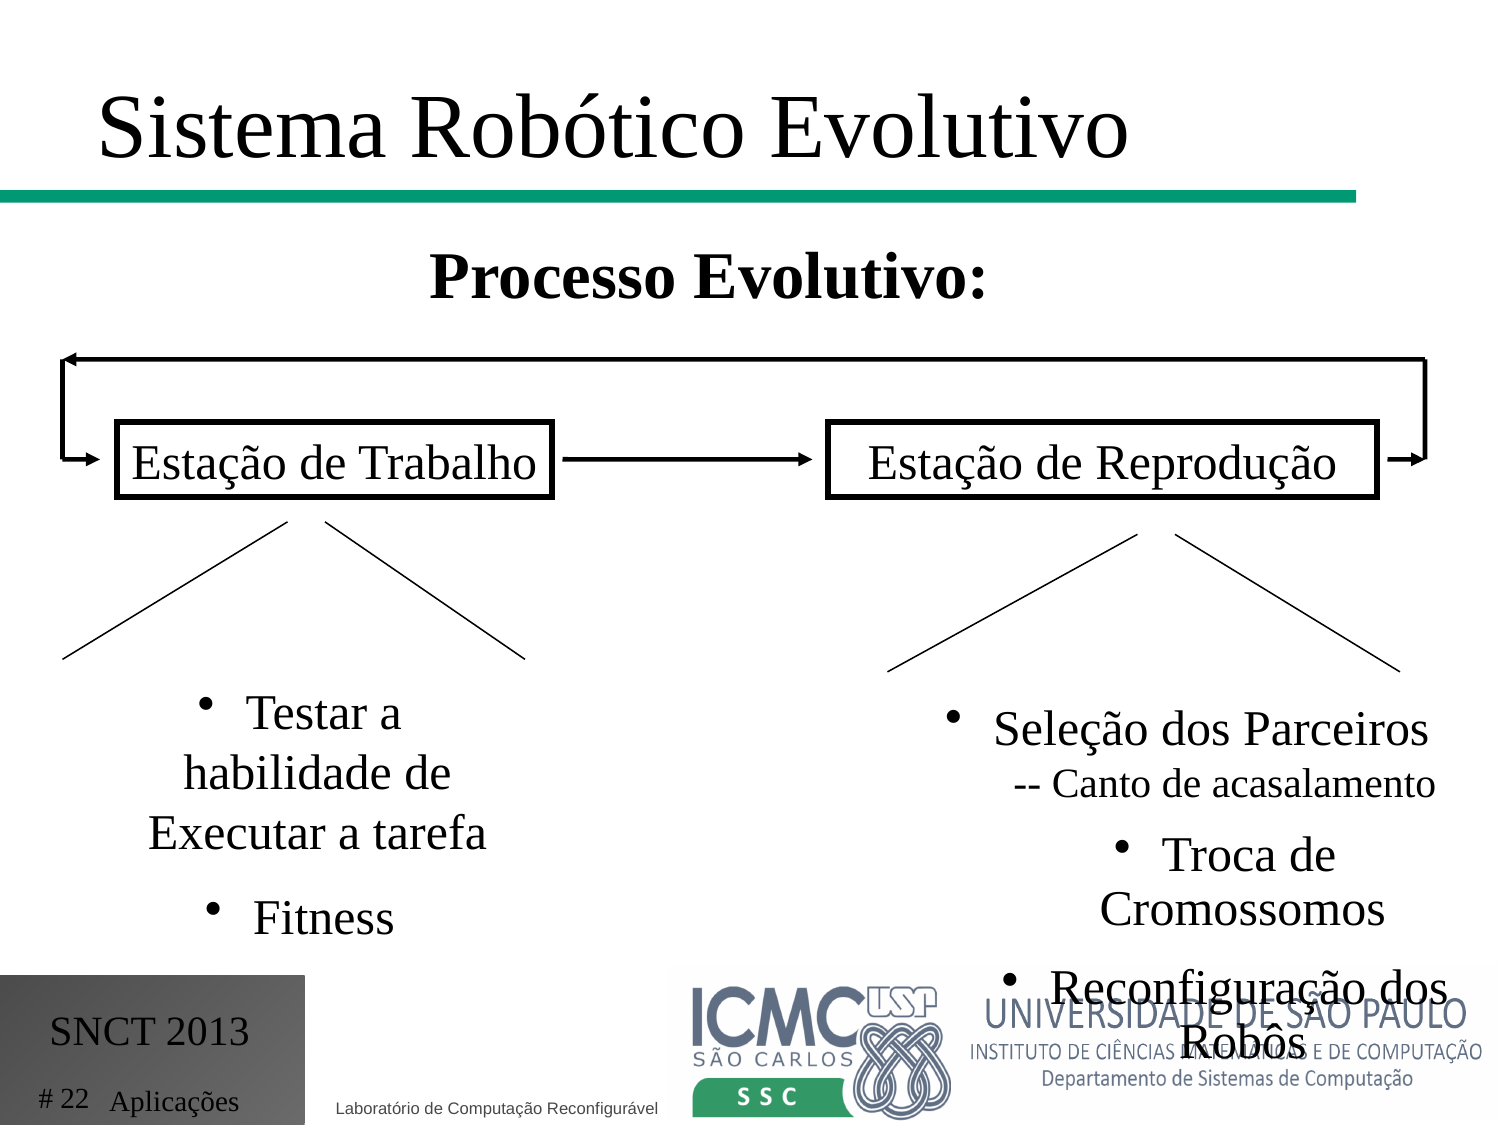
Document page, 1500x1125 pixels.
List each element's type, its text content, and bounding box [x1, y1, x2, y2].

picture [667, 1002, 1500, 1121]
text_box Aplicações [94, 1074, 255, 1125]
list [229, 387, 1434, 1002]
text_box Testar a habilidade de Executar a tarefa Fitness [74, 671, 525, 952]
text_box Processo Evolutivo: [414, 224, 1006, 320]
text_box Seleção dos Parceiros -- Canto de acasalamento Troca de Cromossomos Reconfiguração dos Robôs [875, 709, 1500, 1077]
text_box Sistema Robótico Evolutivo [81, 0, 1357, 242]
text_box Estação de Trabalho [116, 421, 553, 497]
slide_number # <number> [23, 1071, 164, 1119]
text_box Estação de Reprodução [827, 421, 1378, 497]
